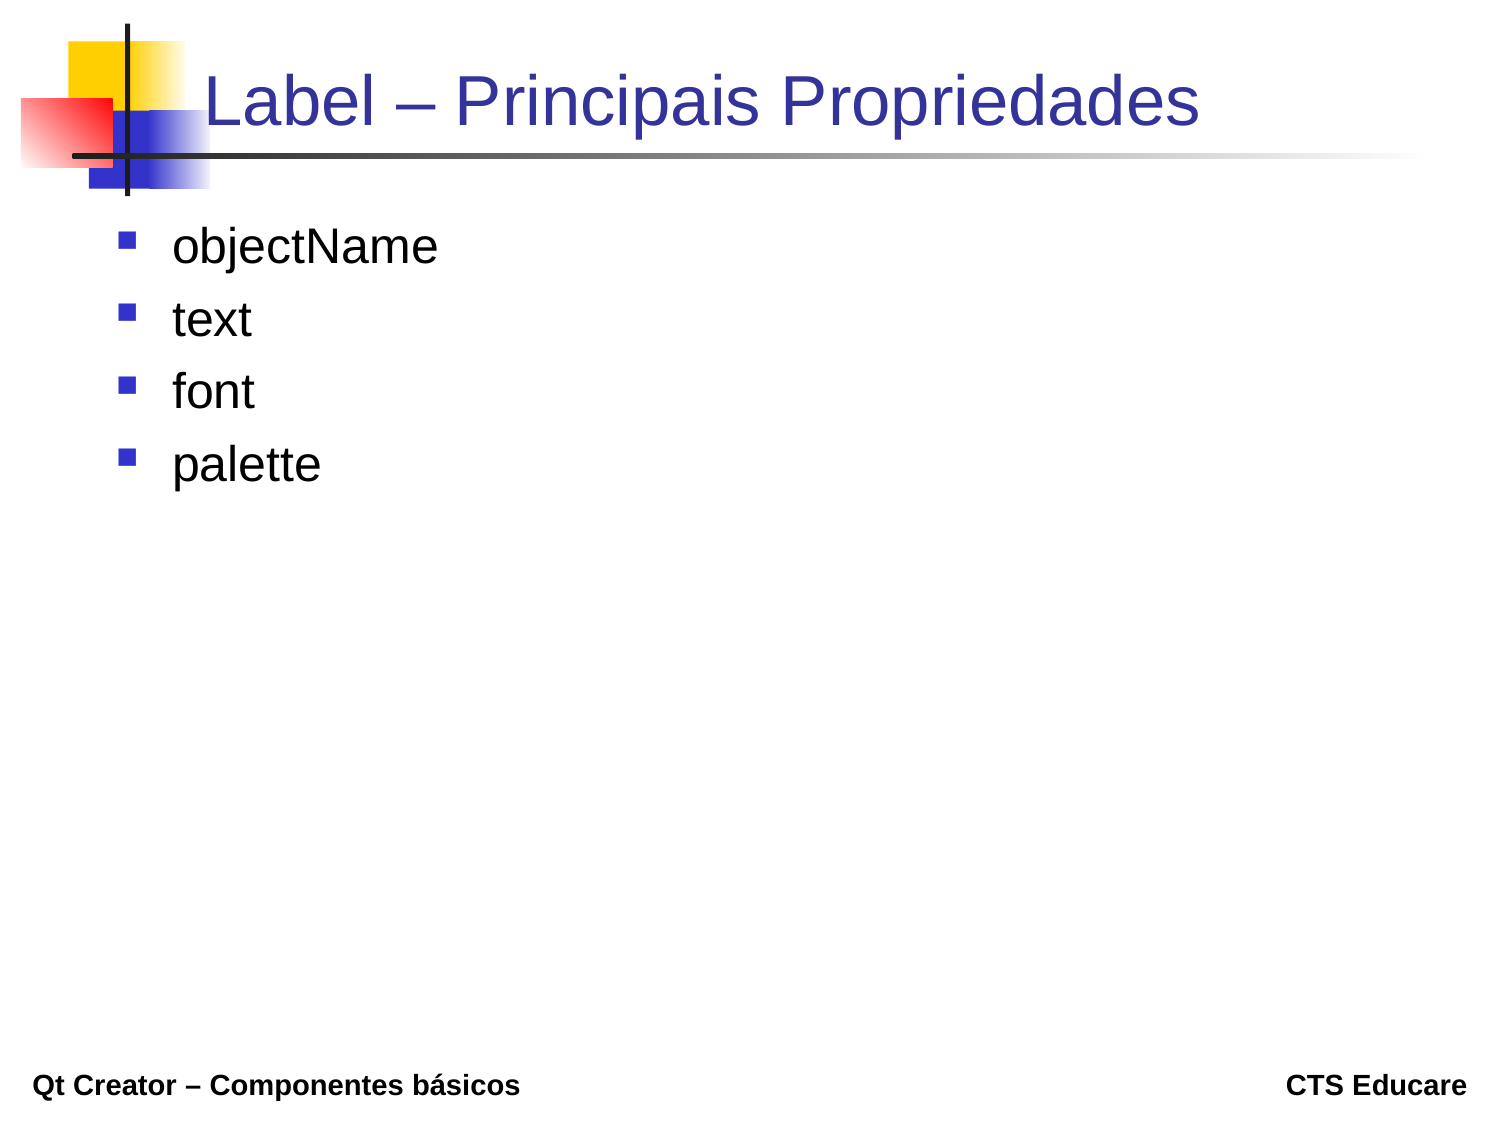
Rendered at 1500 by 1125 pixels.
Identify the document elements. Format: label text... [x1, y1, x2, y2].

list objectName text font palette [100, 206, 1447, 1024]
title Label – Principais Propriedades [188, 46, 1468, 149]
